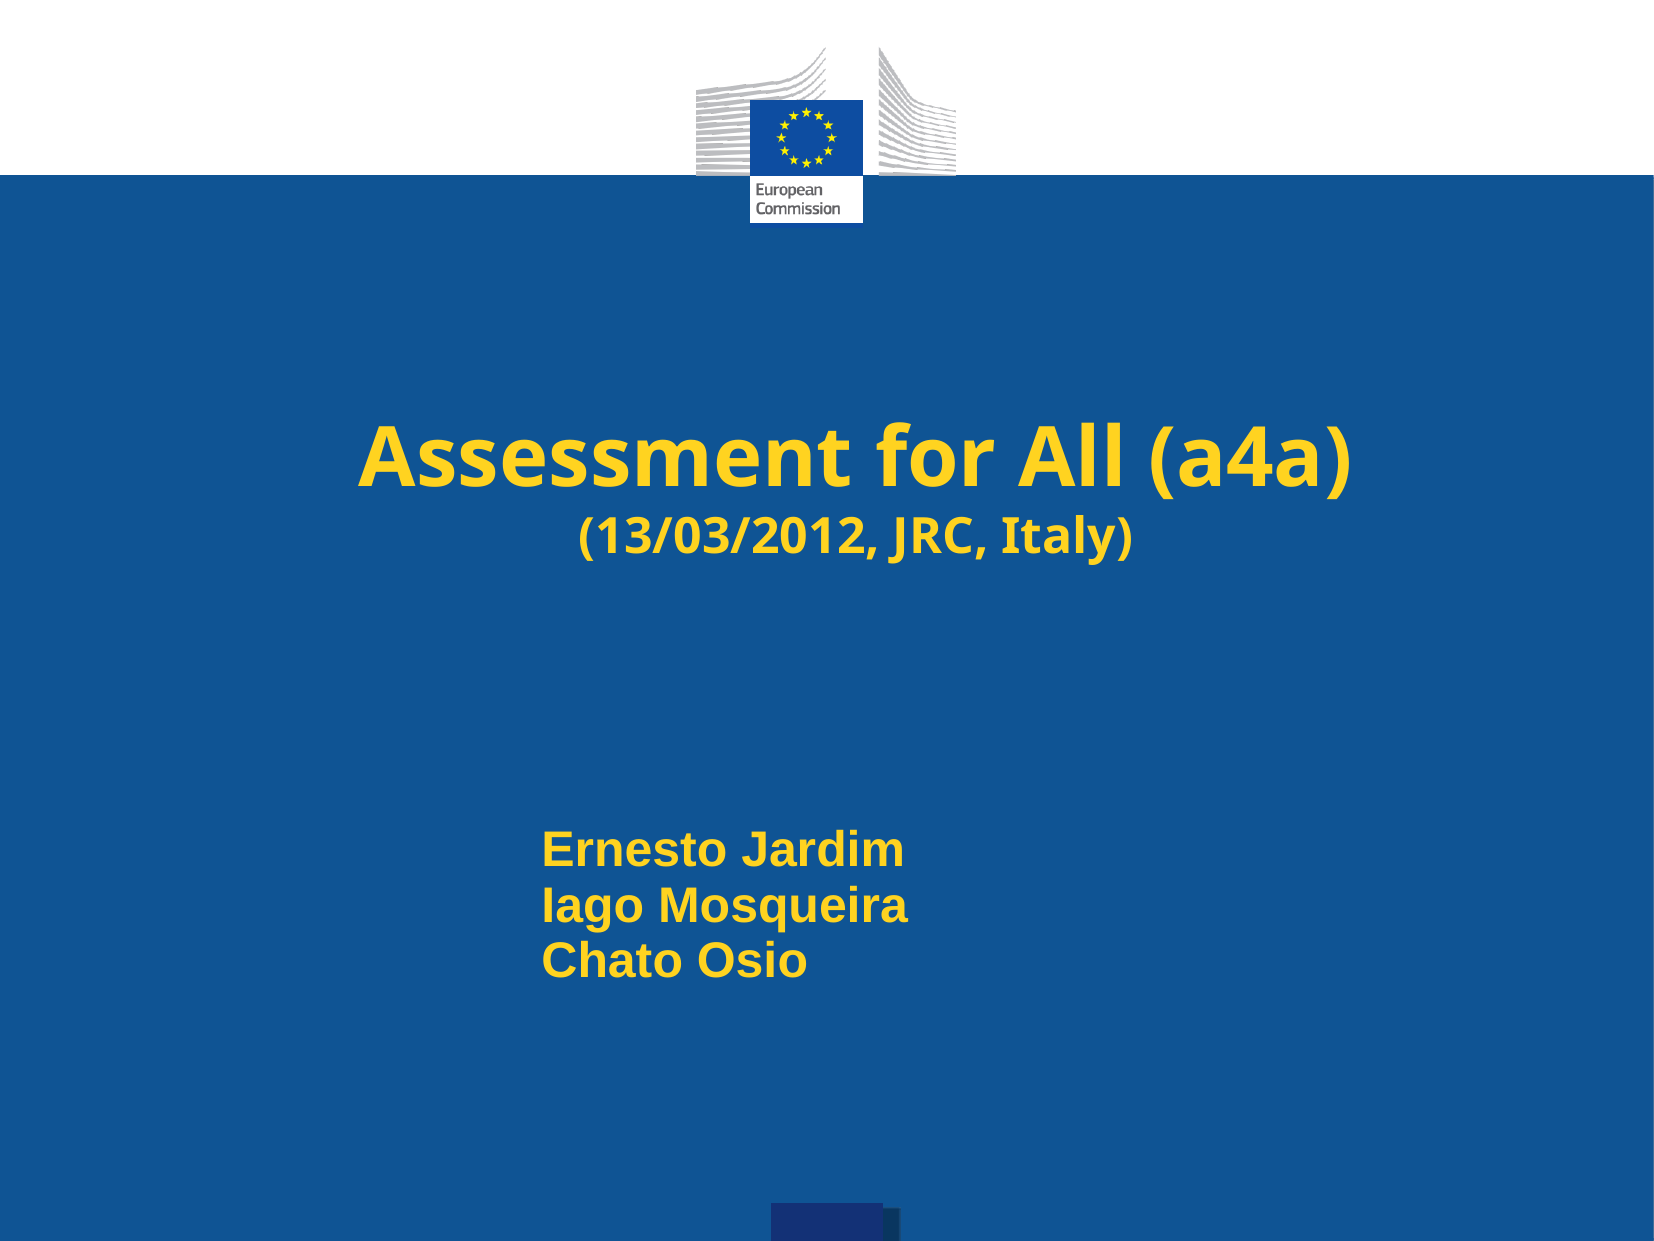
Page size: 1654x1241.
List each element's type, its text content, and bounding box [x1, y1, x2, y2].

title Assessment for All (a4a) (13/03/2012, JRC, Italy) [9, 303, 1644, 664]
text_box Ernesto Jardim Iago Mosqueira Chato Osio [526, 813, 1127, 997]
